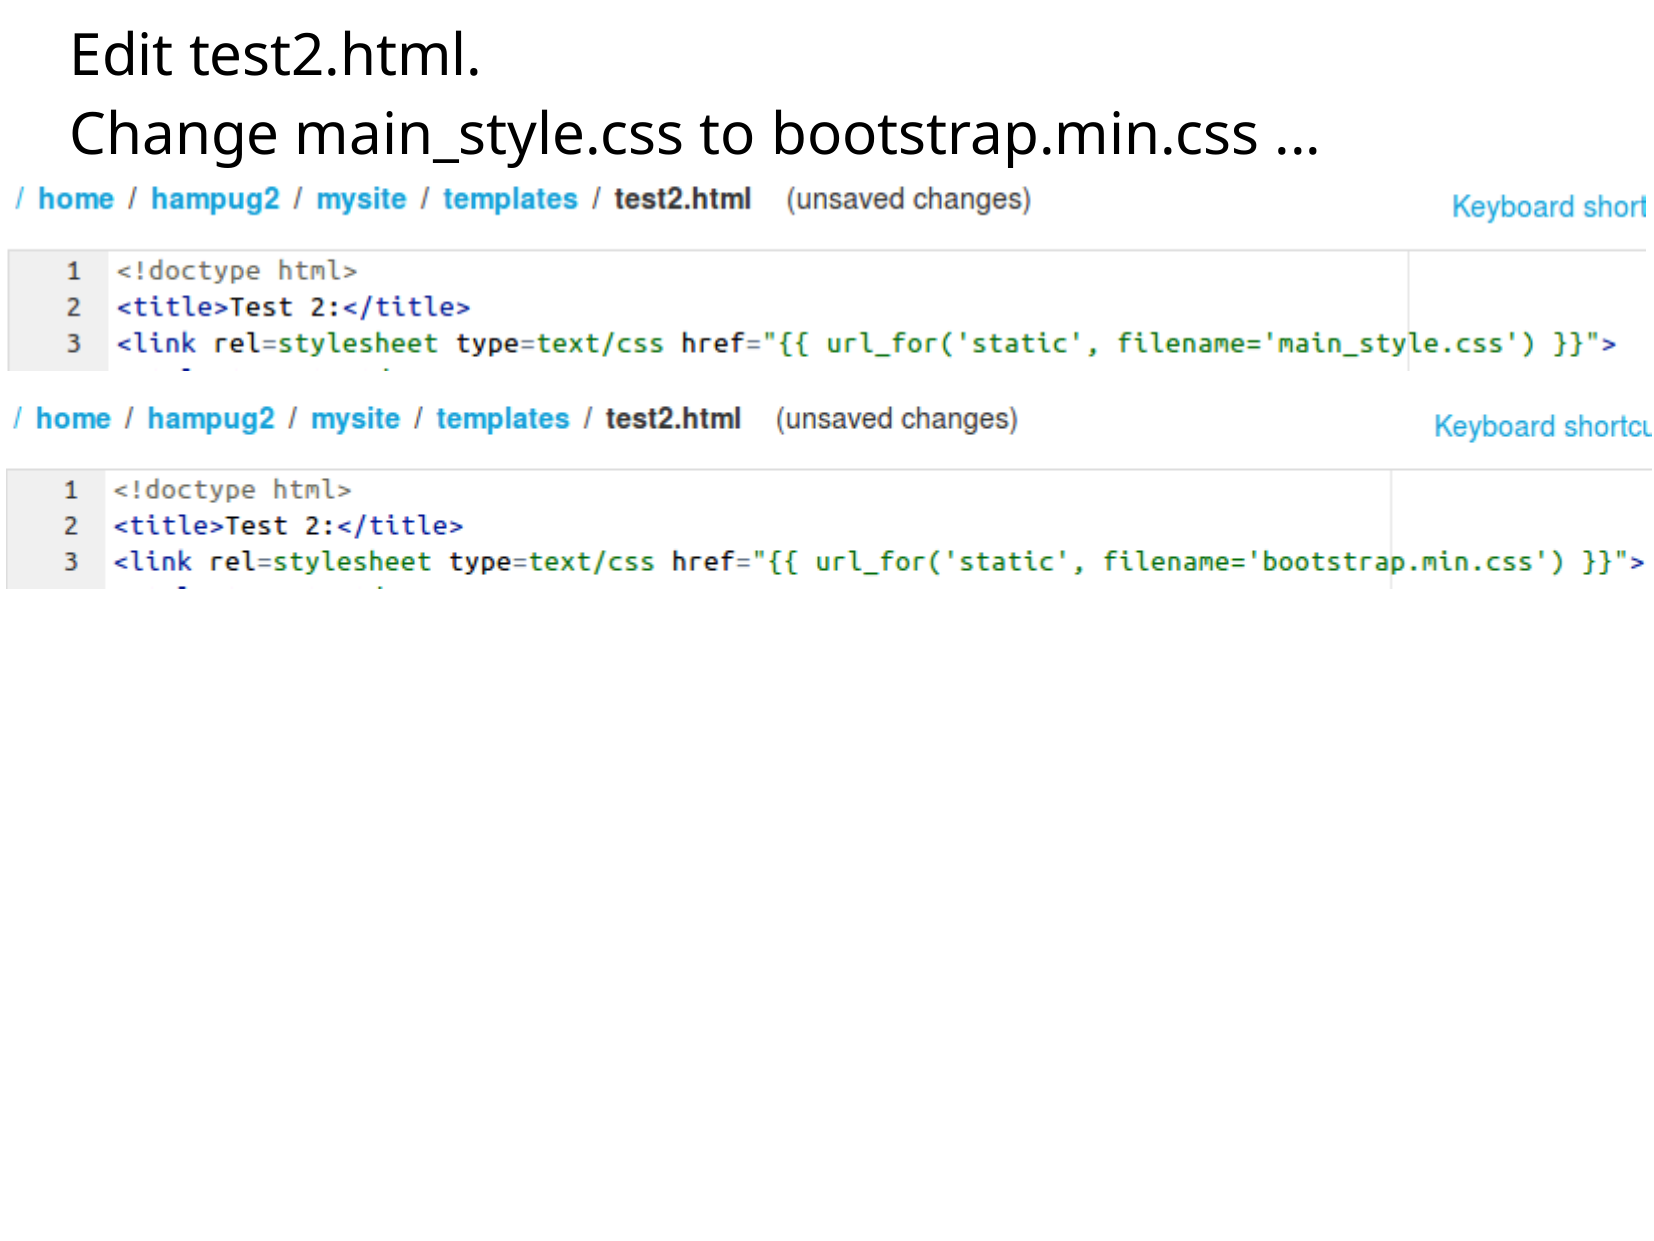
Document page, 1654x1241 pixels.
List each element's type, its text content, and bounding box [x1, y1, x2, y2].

text_box Edit test2.html. Change main_style.css to bootstrap.min.css ... [69, 28, 1558, 157]
picture [6, 399, 1652, 590]
picture [4, 175, 1646, 371]
